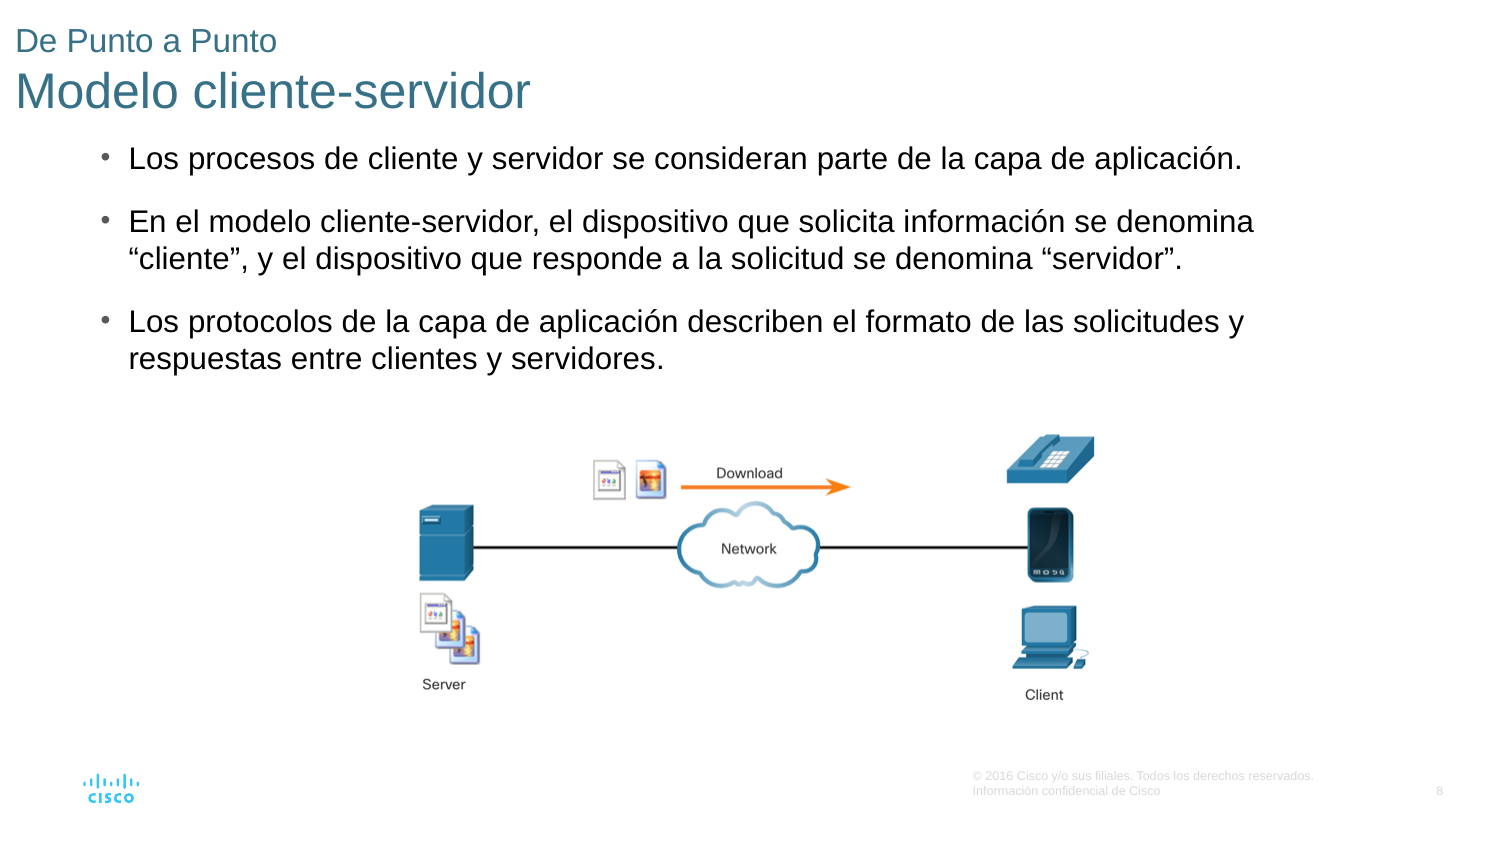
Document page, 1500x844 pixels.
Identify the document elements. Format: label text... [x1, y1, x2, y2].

title De Punto a Punto Modelo cliente-servidor [0, 6, 1500, 131]
picture [389, 408, 1111, 713]
list Los procesos de cliente y servidor se consideran parte de la capa de aplicación. En el modelo cliente-servidor, el dispositivo que solicita información se denomina “cliente”, y el dispositivo que responde a la solicitud se denomina “servidor”. Los protocolos de la capa de aplicación describen el formato de las solicitudes y respuestas entre clientes y servidores. [85, 131, 1388, 383]
